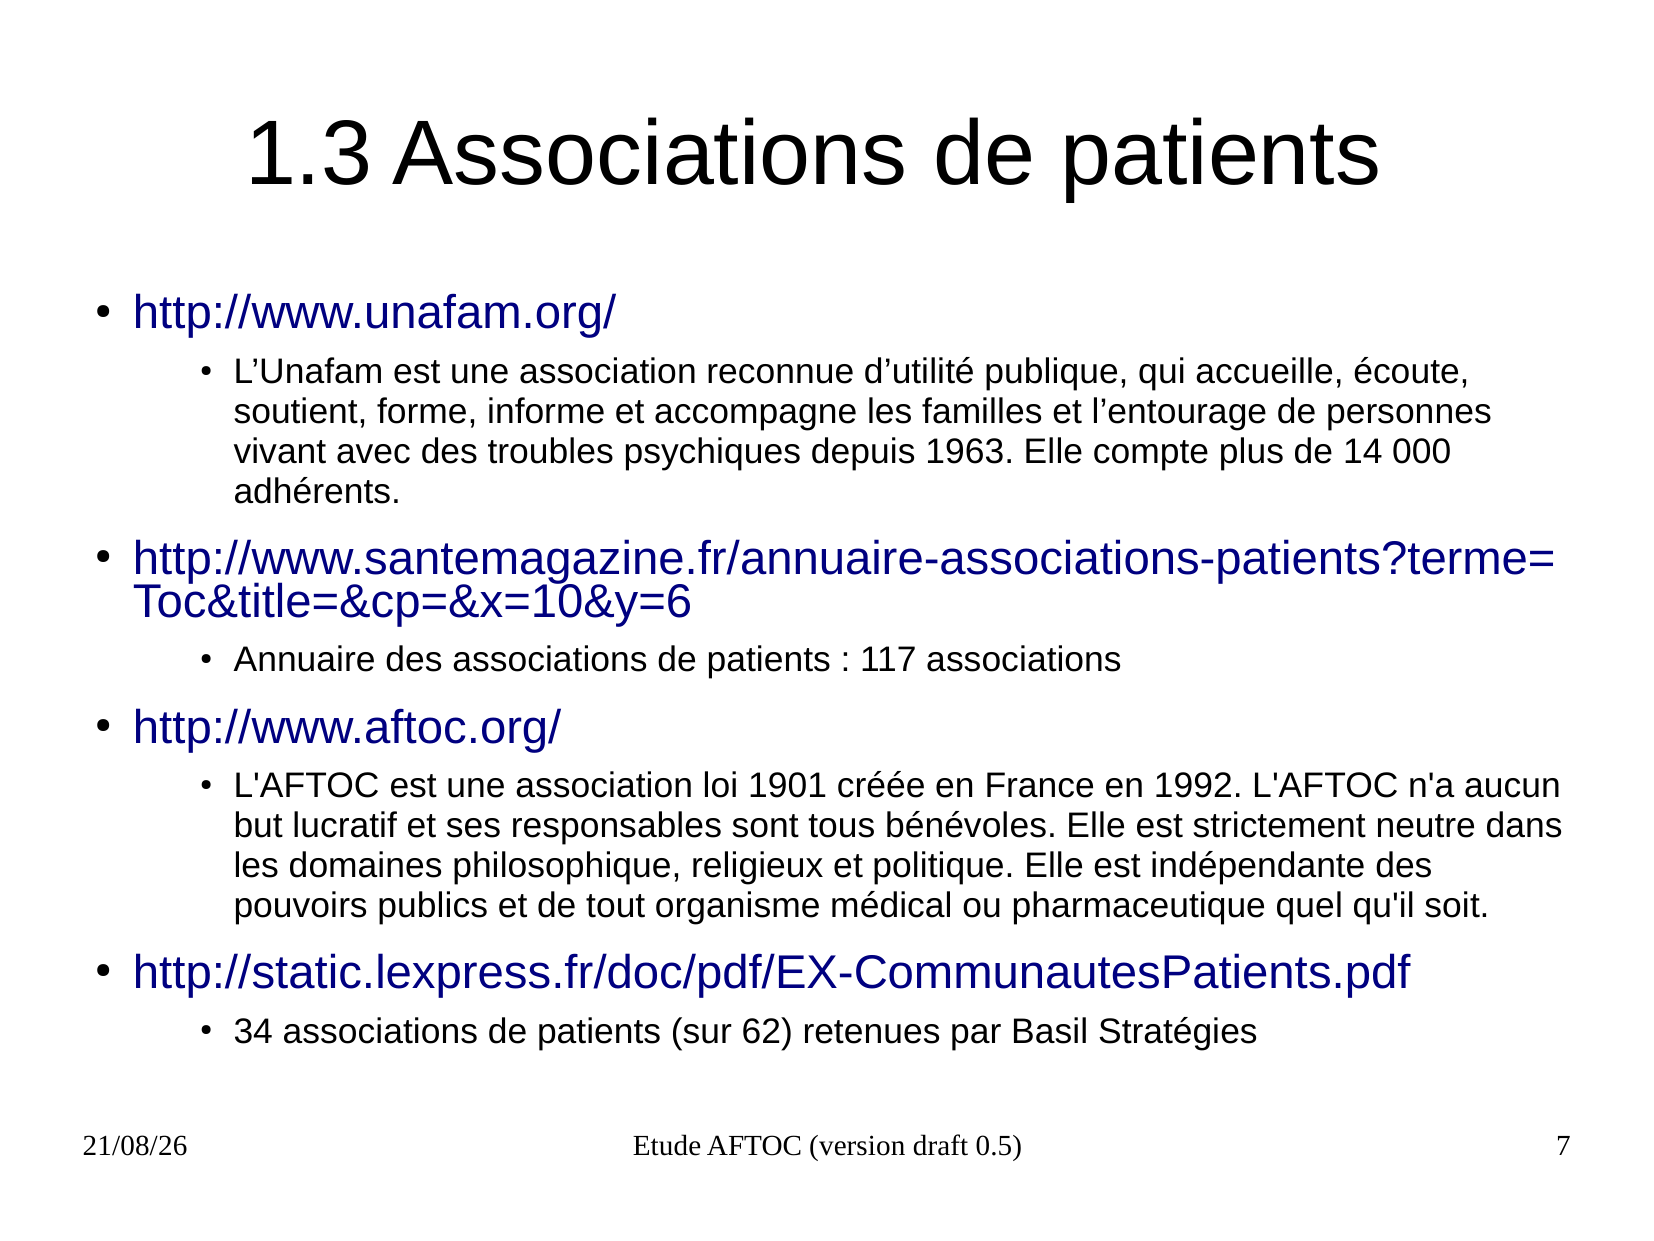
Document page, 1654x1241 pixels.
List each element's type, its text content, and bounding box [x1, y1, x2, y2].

title 1.3 Associations de patients [82, 49, 1571, 212]
list http://www.unafam.org/ L’Unafam est une association reconnue d’utilité publique, qui accueille, écoute, soutient, forme, informe et accompagne les familles et l’entourage de personnes vivant avec des troubles psychiques depuis 1963. Elle compte plus de 14 000 adhérents. http://www.santemagazine.fr/annuaire-associations-patients?terme=Toc&title=&cp=&x=10&y=6 Annuaire des associations de patients : 117 associations http://www.aftoc.org/ L'AFTOC est une association loi 1901 créée en France en 1992. L'AFTOC n'a aucun but lucratif et ses responsables sont tous bénévoles. Elle est strictement neutre dans les domaines philosophique, religieux et politique. Elle est indépendante des pouvoirs publics et de tout organisme médical ou pharmaceutique quel qu'il soit. http://static.lexpress.fr/doc/pdf/EX-CommunautesPatients.pdf 34 associations de patients (sur 62) retenues par Basil Stratégies [82, 212, 1571, 1010]
